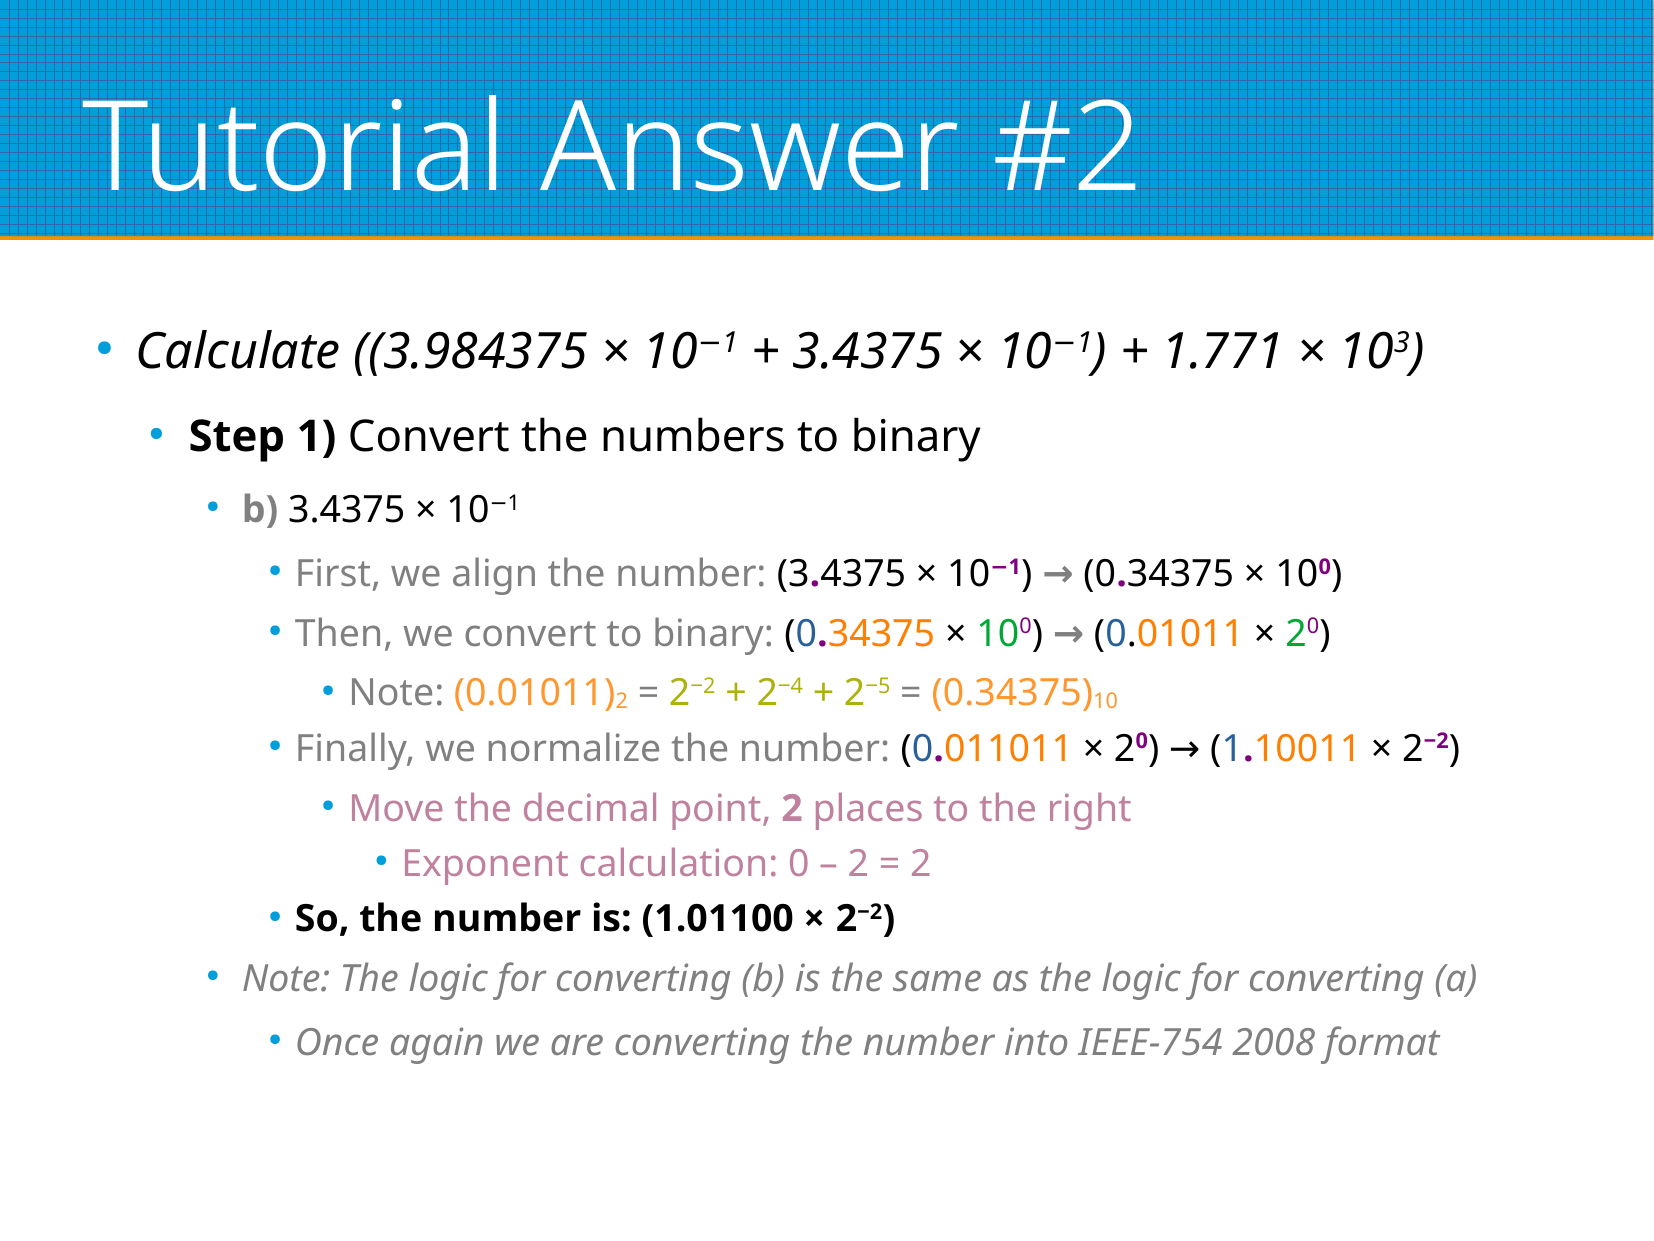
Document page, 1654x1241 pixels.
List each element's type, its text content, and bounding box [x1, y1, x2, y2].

title Tutorial Answer #2 [82, 19, 1571, 227]
list Calculate ((3.984375 × 10−1 + 3.4375 × 10−1) + 1.771 × 103) Step 1) Convert the numbers to binary b) 3.4375 × 10−1 First, we align the number: (3.4375 × 10−1) → (0.34375 × 100) Then, we convert to binary: (0.34375 × 100) → (0.01011 × 20) Note: (0.01011)2 = 2‒2 + 2‒4 + 2‒5 = (0.34375)10 Finally, we normalize the number: (0.011011 × 20) → (1.10011 × 2‒2) Move the decimal point, 2 places to the right Exponent calculation: 0 – 2 = 2 So, the number is: (1.01100 × 2‒2) Note: The logic for converting (b) is the same as the logic for converting (a) Once again we are converting the number into IEEE-754 2008 format [82, 314, 1563, 1081]
